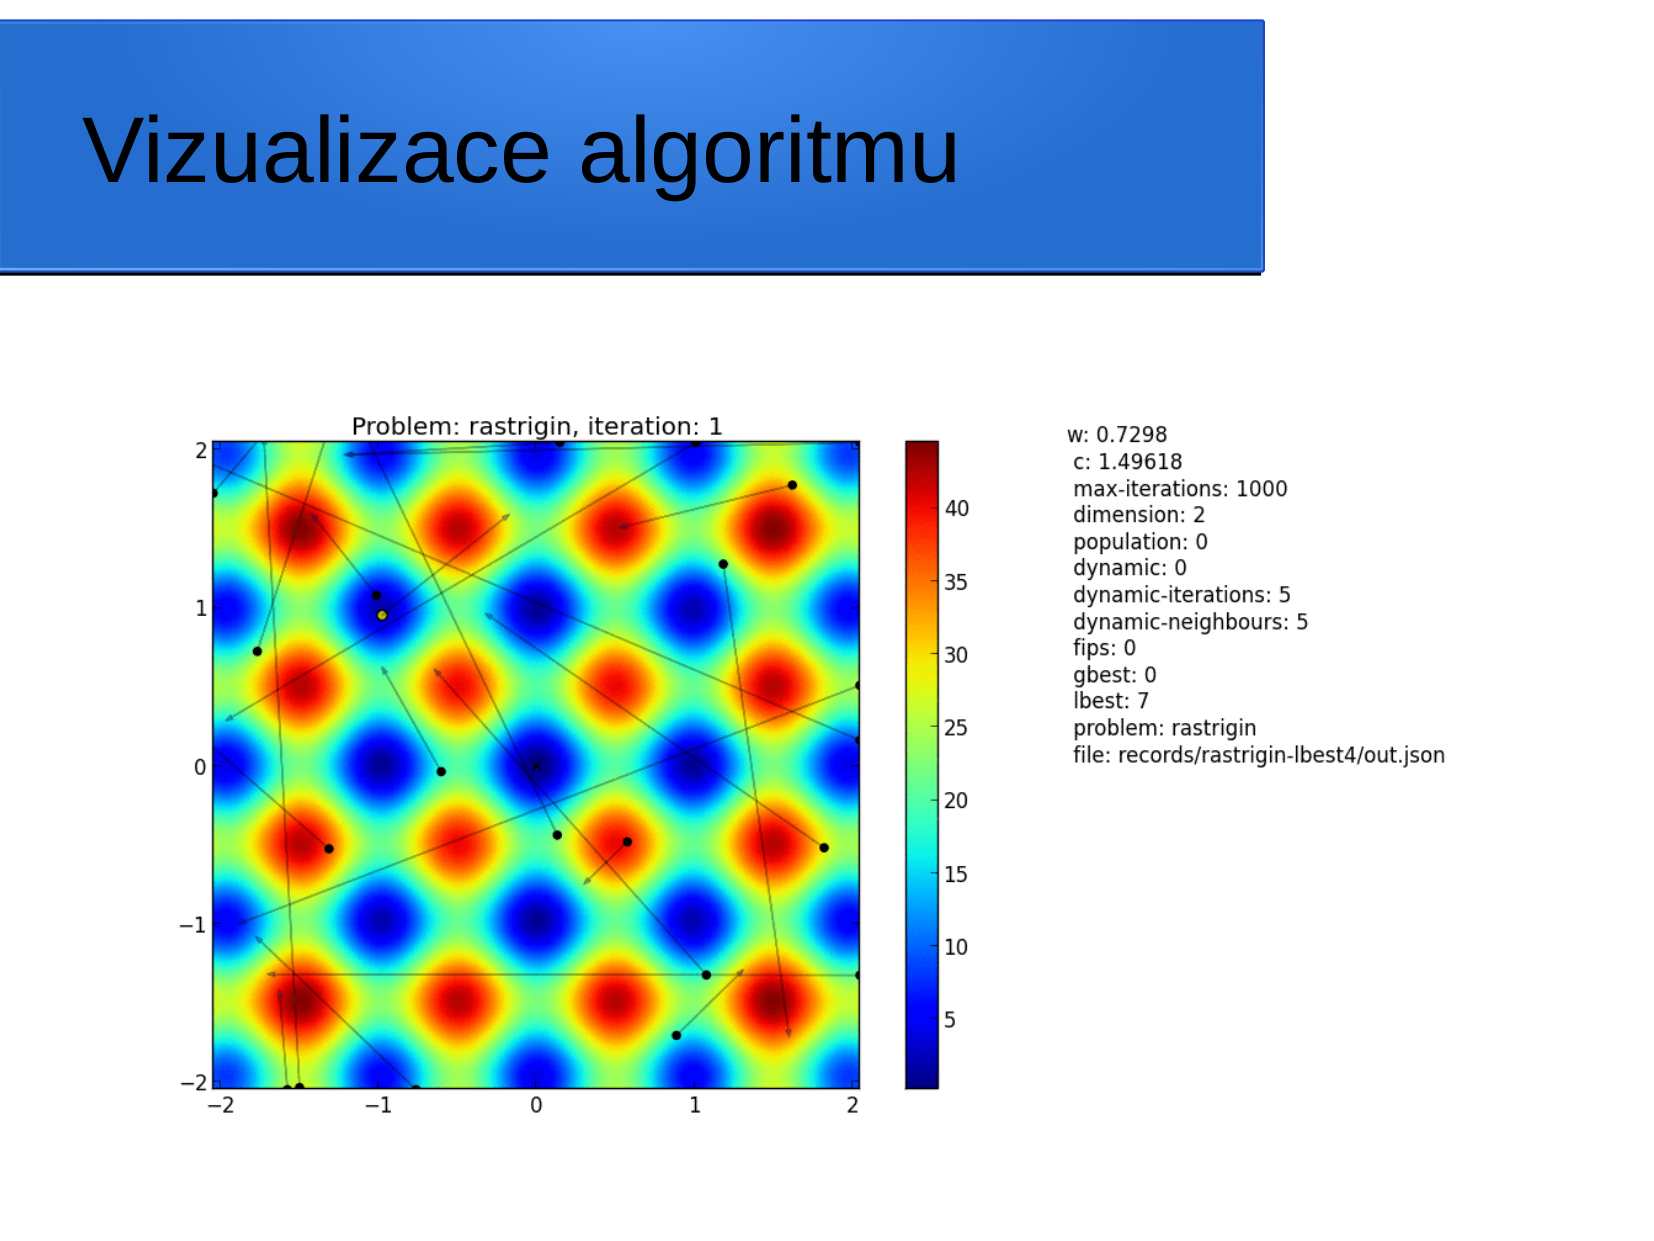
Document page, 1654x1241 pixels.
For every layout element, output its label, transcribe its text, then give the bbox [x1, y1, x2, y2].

picture [168, 404, 1456, 1125]
title Vizualizace algoritmu [82, 47, 1235, 252]
